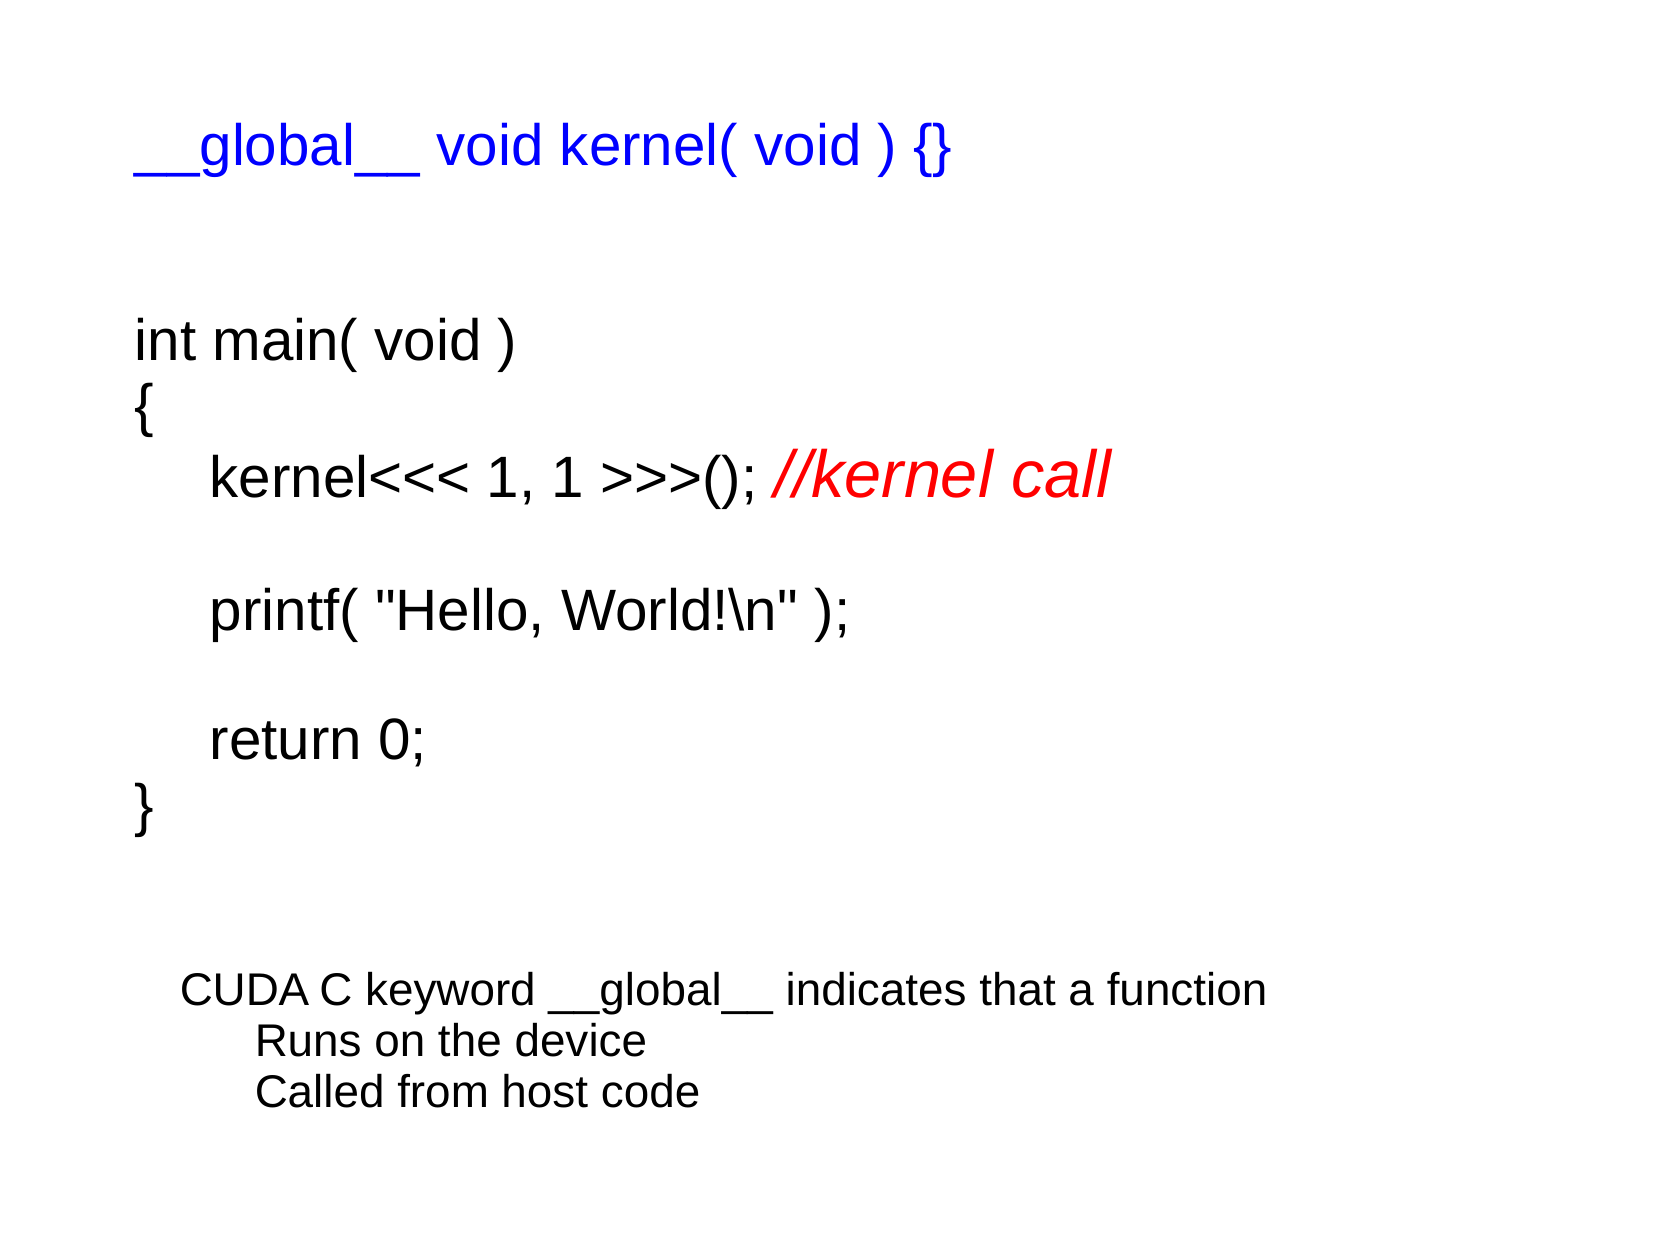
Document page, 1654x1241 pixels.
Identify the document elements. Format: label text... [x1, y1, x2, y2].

text_box __global__ void kernel( void ) {} int main( void ) { kernel<<< 1, 1 >>>(); //kernel call printf( "Hello, World!\n" ); return 0; } [120, 105, 1576, 892]
text_box CUDA C keyword __global__ indicates that a function Runs on the device Called from host code [165, 956, 1412, 1126]
